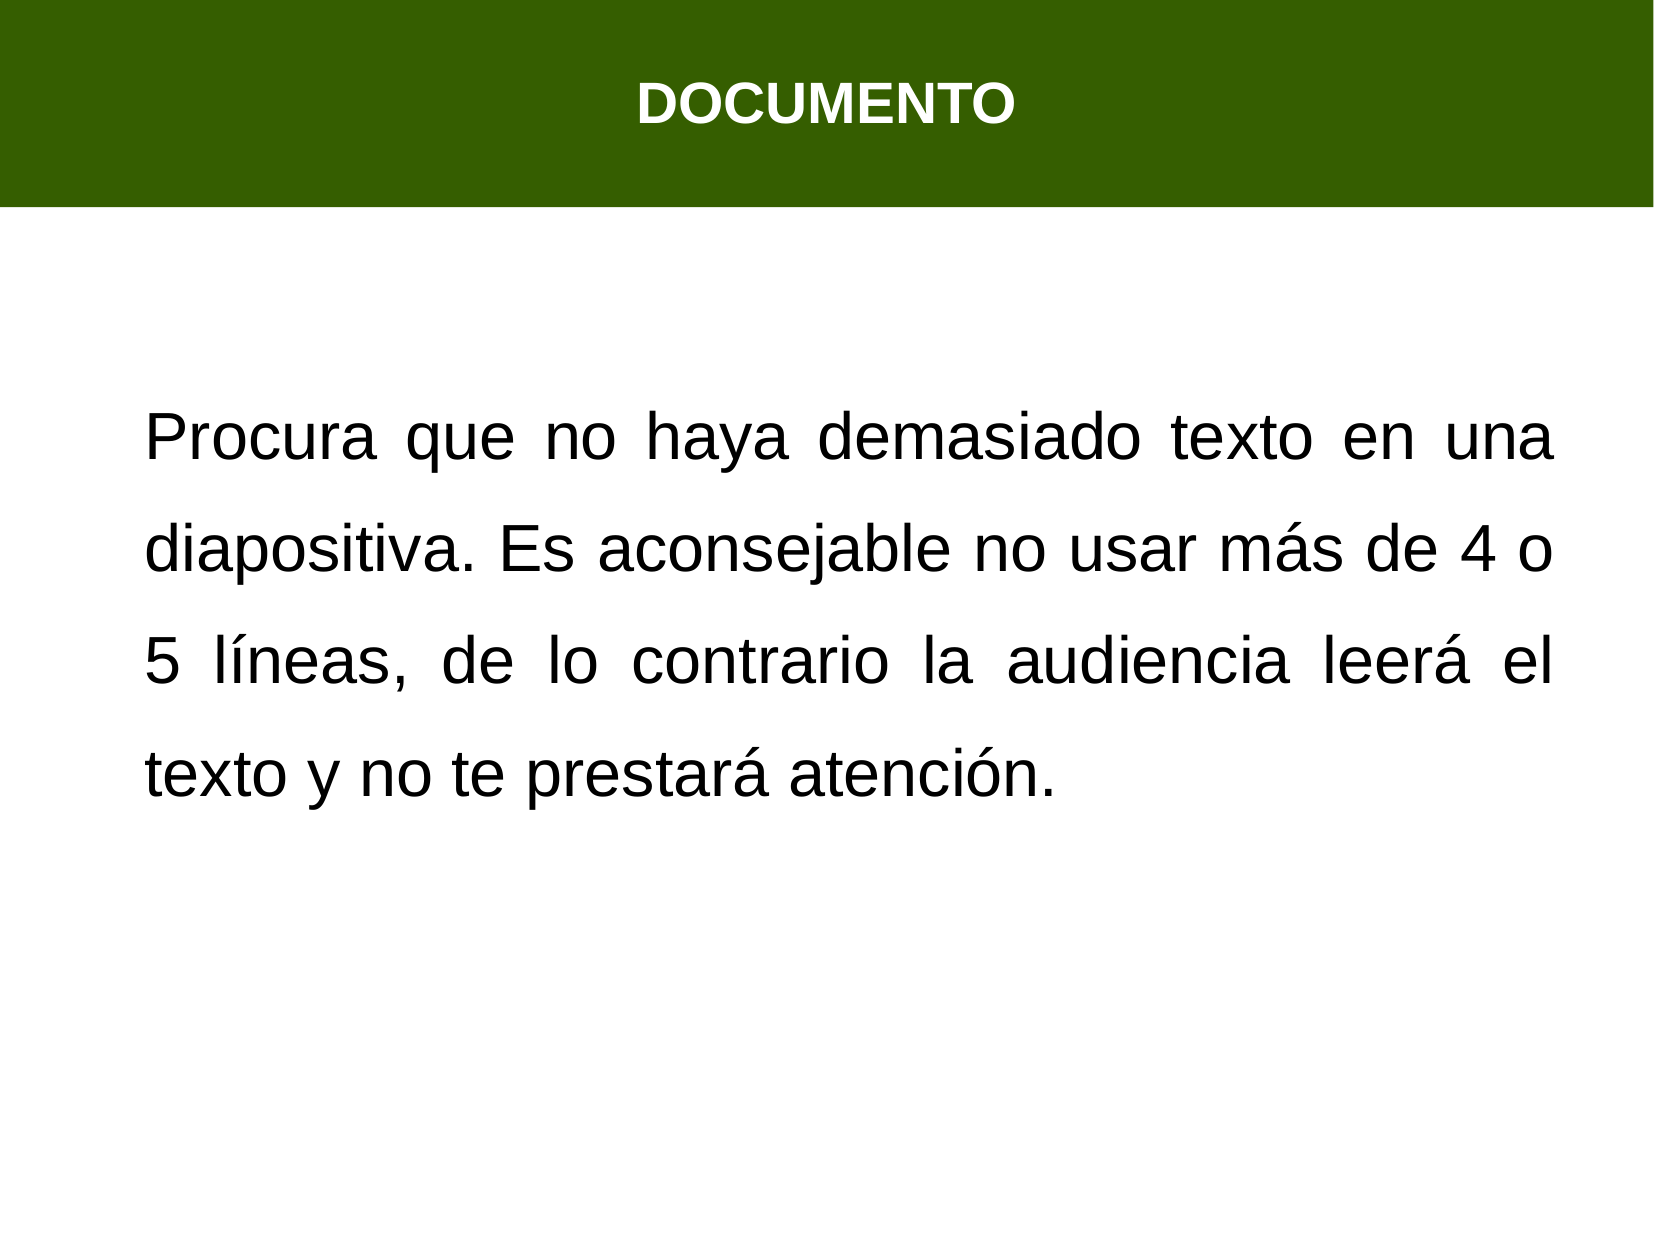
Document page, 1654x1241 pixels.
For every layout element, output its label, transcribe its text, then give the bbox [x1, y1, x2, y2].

title DOCUMENTO [0, 0, 1654, 208]
text_box Procura que no haya demasiado texto en una diapositiva. Es aconsejable no usar más de 4 o 5 líneas, de lo contrario la audiencia leerá el texto y no te prestará atención. [129, 354, 1571, 818]
